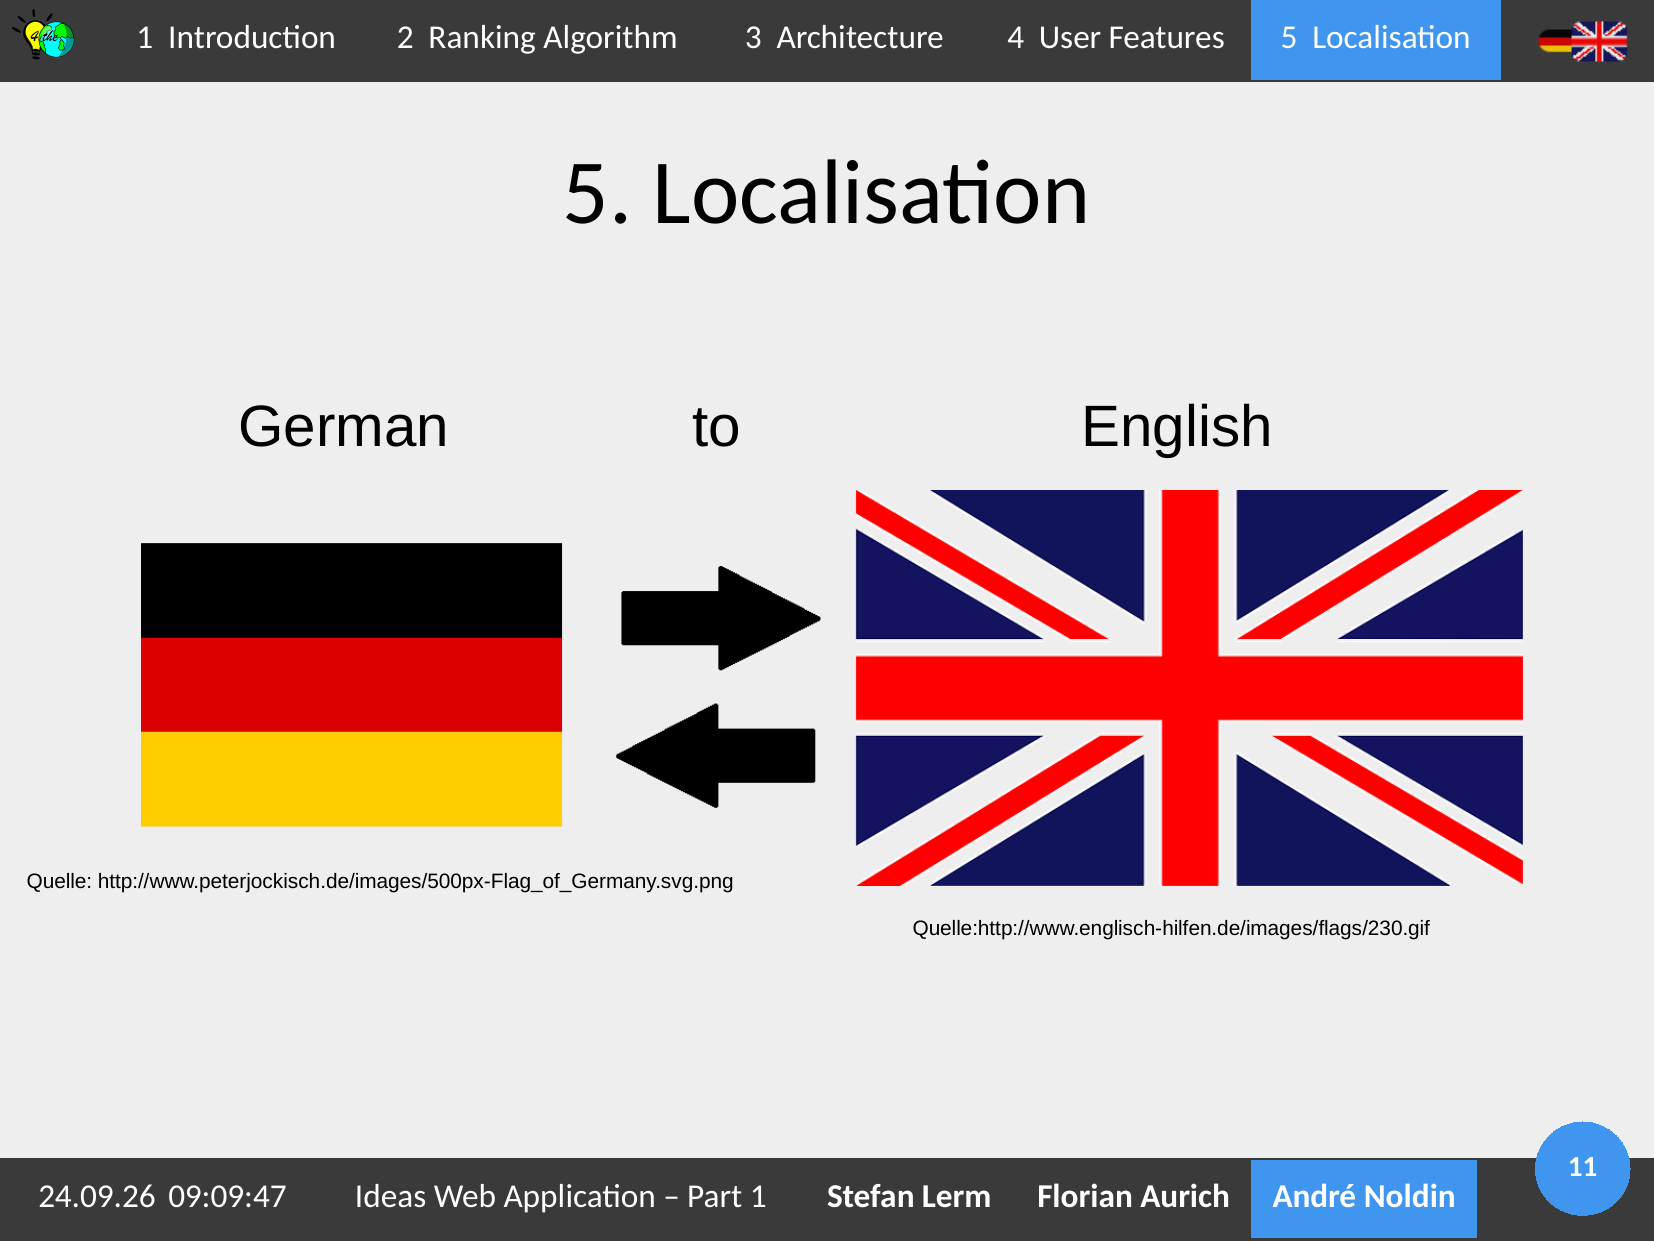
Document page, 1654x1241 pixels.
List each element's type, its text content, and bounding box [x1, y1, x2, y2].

text_box 3 Architecture [708, 0, 980, 80]
text_box German to English [223, 386, 1535, 532]
text_box 5 Localisation [1251, 0, 1501, 80]
text_box 2 Ranking Algorithm [366, 0, 708, 80]
text_box Quelle:http://www.englisch-hilfen.de/images/flags/230.gif [897, 909, 1610, 971]
text_box Florian Aurich [1015, 1160, 1251, 1238]
text_box Quelle: http://www.peterjockisch.de/images/500px-Flag_of_Germany.svg.png [11, 862, 831, 971]
text_box Ideas Web Application – Part 1 [318, 1160, 804, 1238]
title 5. Localisation [82, 118, 1571, 284]
text_box 1 Introduction [106, 0, 366, 80]
text_box André Noldin [1251, 1160, 1477, 1238]
picture [1536, 18, 1629, 64]
text_box 4 User Features [980, 0, 1251, 80]
picture [141, 490, 1524, 886]
picture [2, 0, 83, 80]
text_box Stefan Lerm [804, 1160, 1015, 1238]
